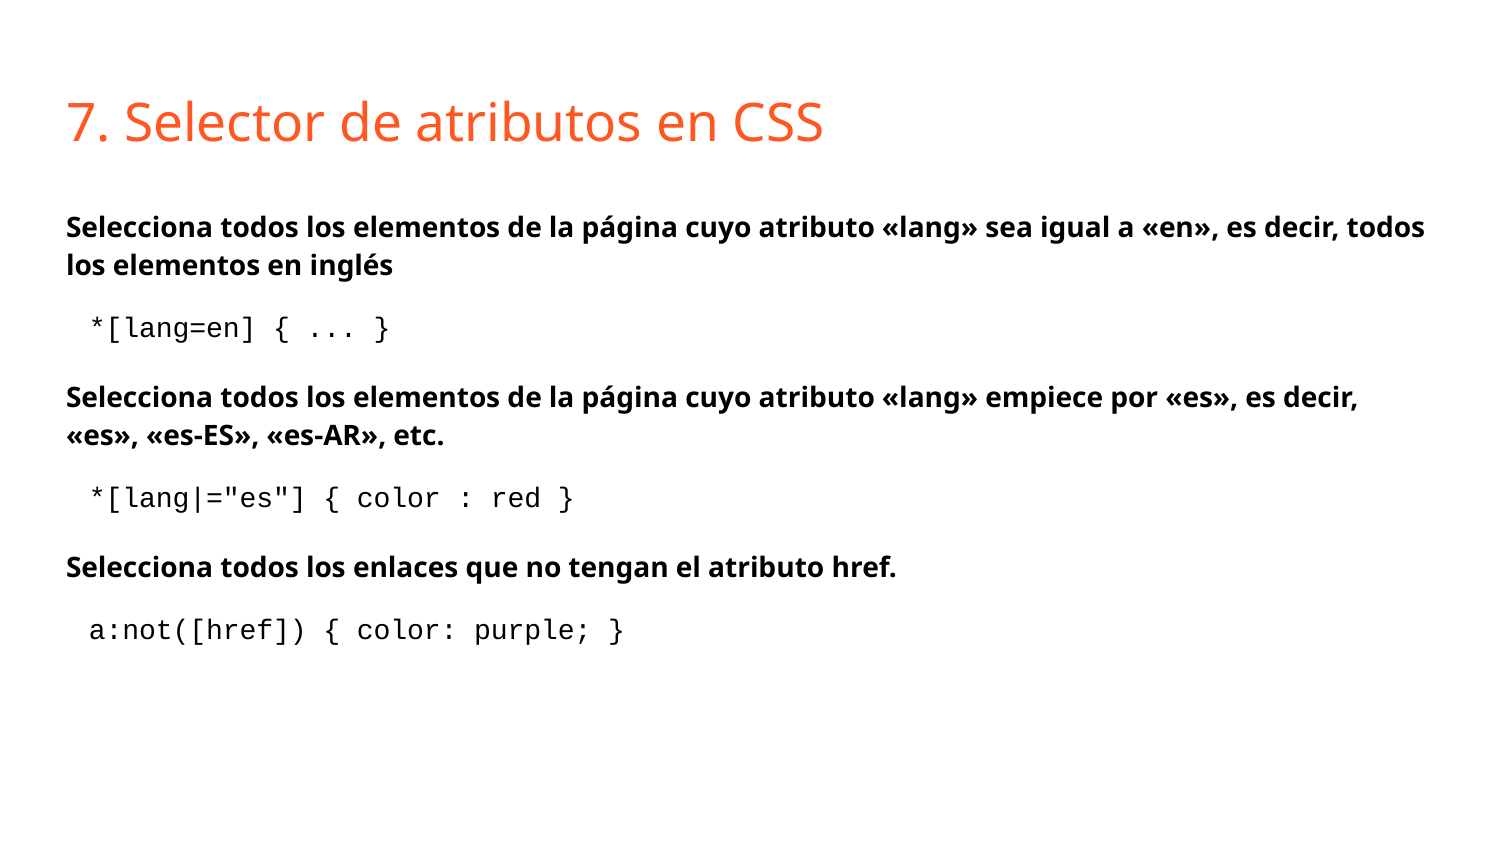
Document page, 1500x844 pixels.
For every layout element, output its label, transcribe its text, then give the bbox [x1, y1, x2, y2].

list Selecciona todos los elementos de la página cuyo atributo «lang» sea igual a «en», es decir, todos los elementos en inglés *[lang=en] { ... } Selecciona todos los elementos de la página cuyo atributo «lang» empiece por «es», es decir, «es», «es-ES», «es-AR», etc. *[lang|="es"] { color : red } Selecciona todos los enlaces que no tengan el atributo href. a:not([href]) { color: purple; } [51, 189, 1449, 829]
title 7. Selector de atributos en CSS [51, 72, 1449, 167]
